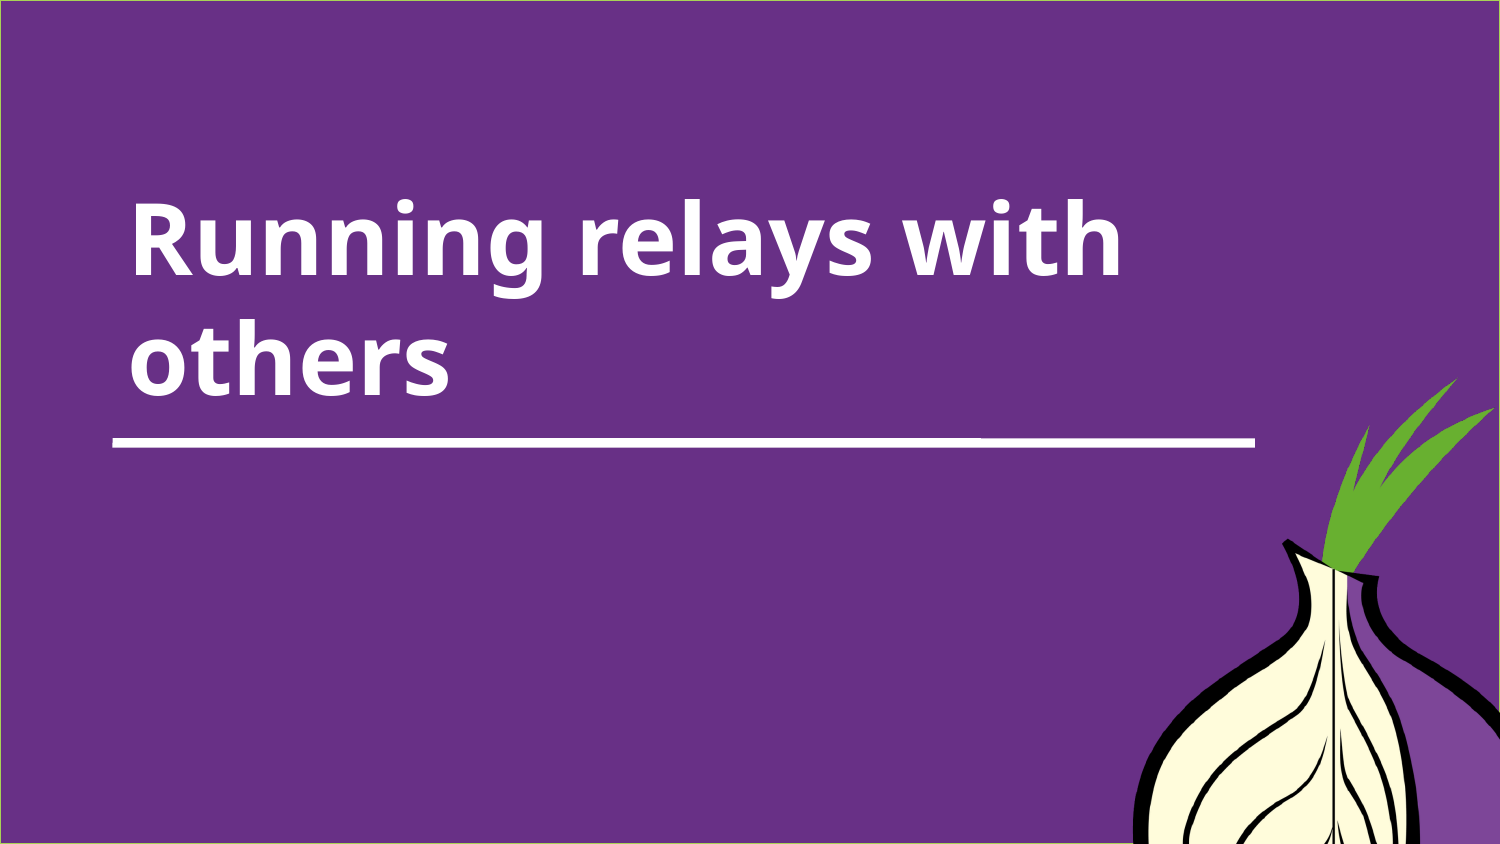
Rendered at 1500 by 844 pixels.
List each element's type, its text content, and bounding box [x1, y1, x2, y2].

picture [1122, 377, 1500, 844]
text_box Running relays with others [112, 148, 1388, 443]
